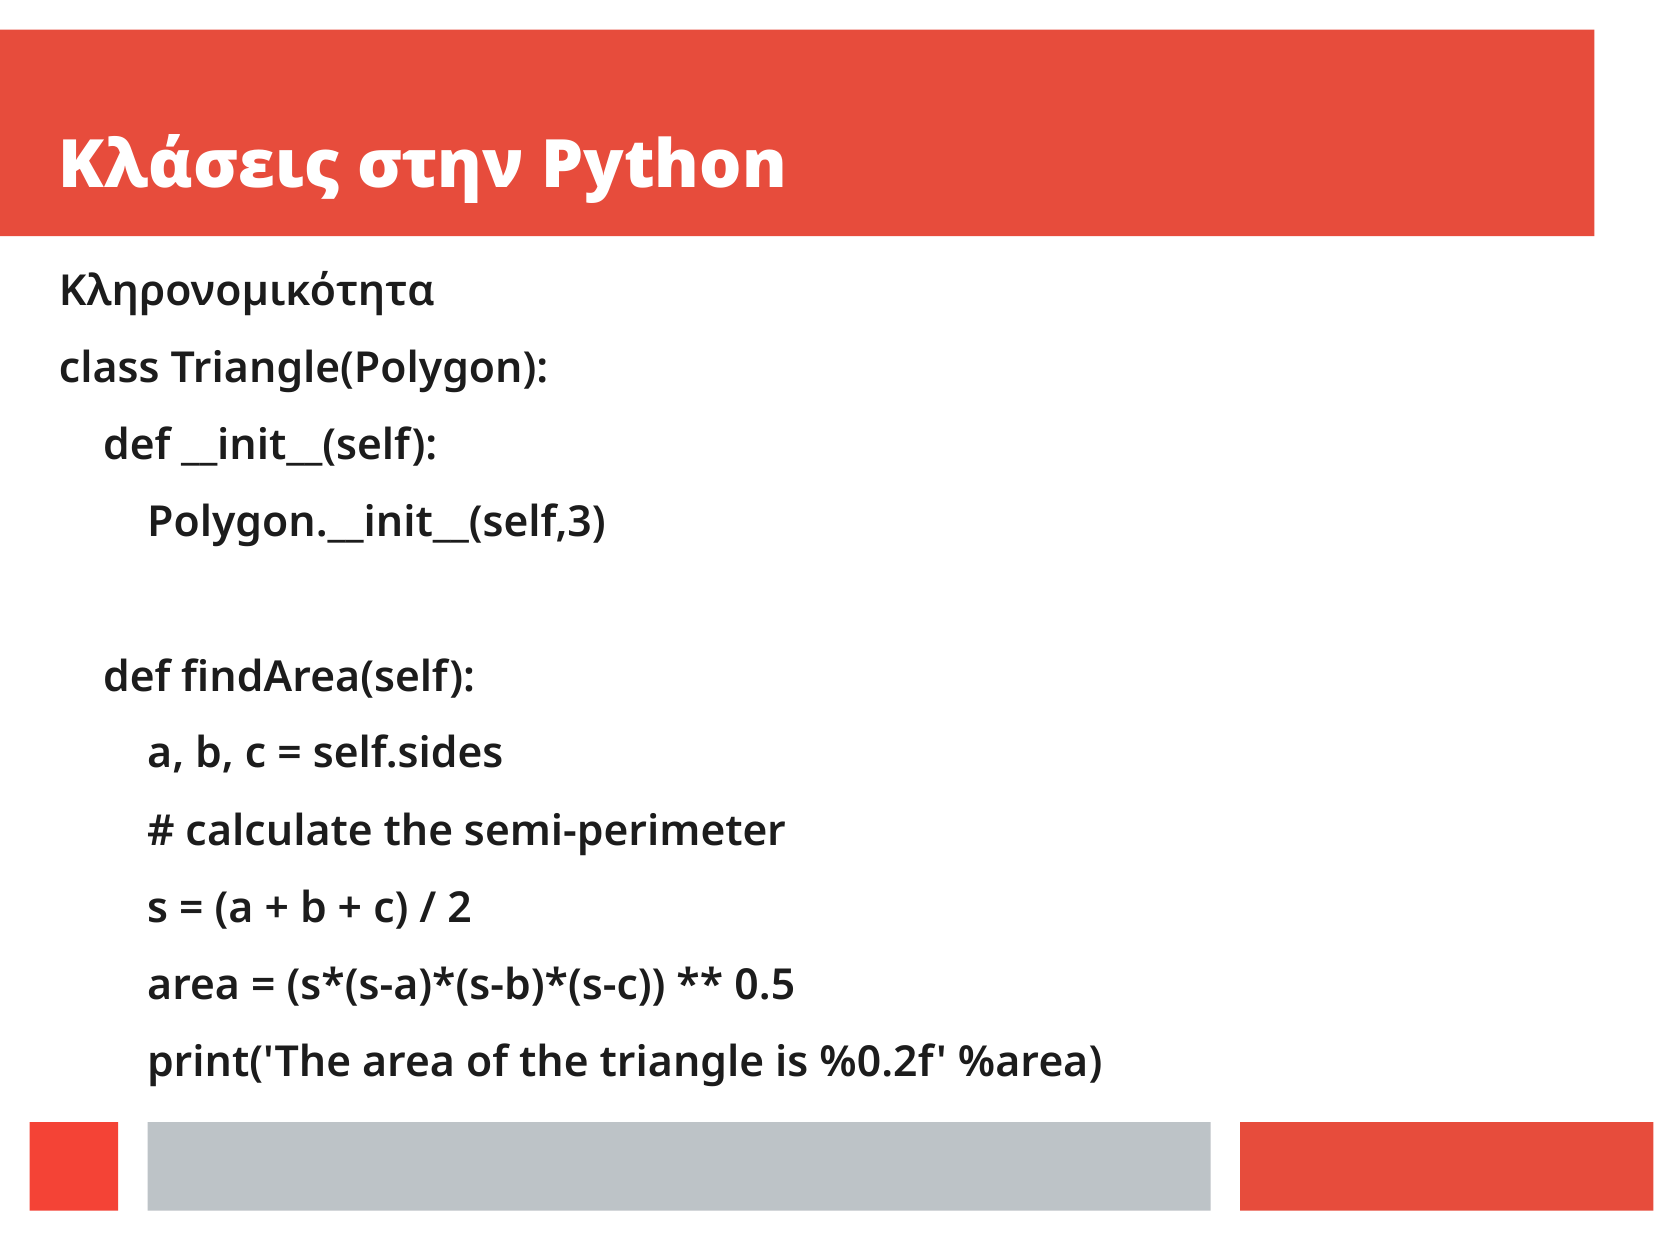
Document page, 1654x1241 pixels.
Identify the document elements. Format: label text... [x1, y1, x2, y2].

list Kληρονομικότητα class Triangle(Polygon): def __init__(self): Polygon.__init__(self,3) def findArea(self): a, b, c = self.sides # calculate the semi-perimeter s = (a + b + c) / 2 area = (s*(s-a)*(s-b)*(s-c)) ** 0.5 print('The area of the triangle is %0.2f' %area) [59, 259, 1619, 1093]
title Κλάσεις στην Python [59, 59, 1595, 207]
